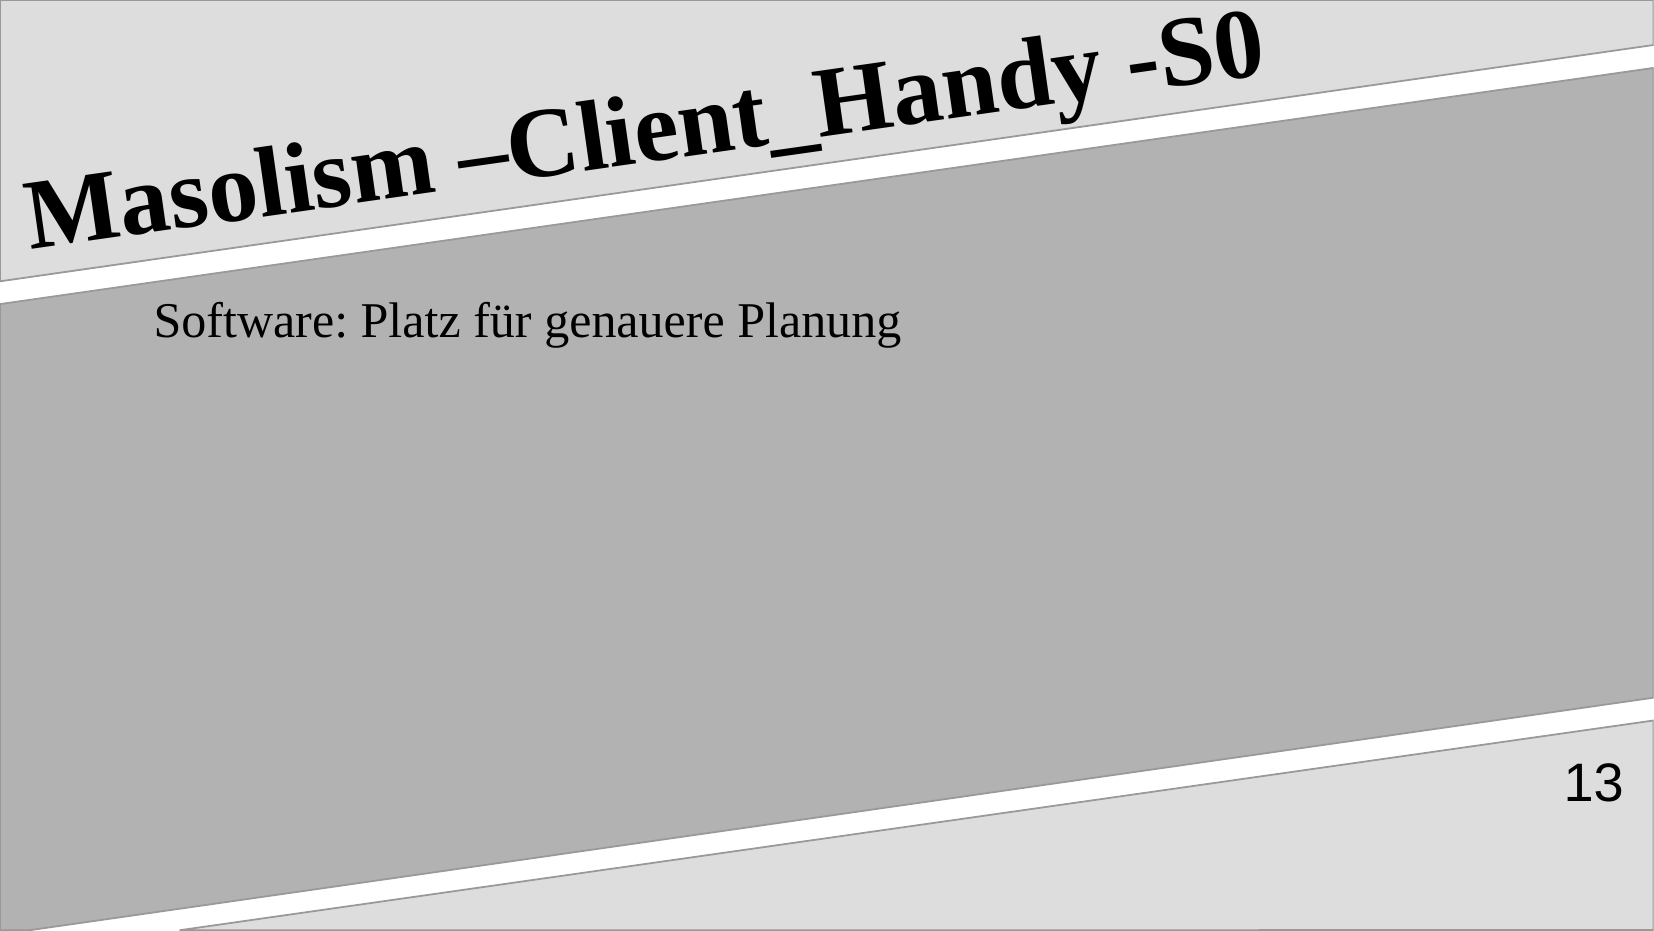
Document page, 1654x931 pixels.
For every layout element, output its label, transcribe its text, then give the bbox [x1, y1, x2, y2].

title Masolism –Client_Handy -S0 [11, 0, 1496, 272]
list Software: Platz für genauere Planung [82, 292, 1538, 833]
